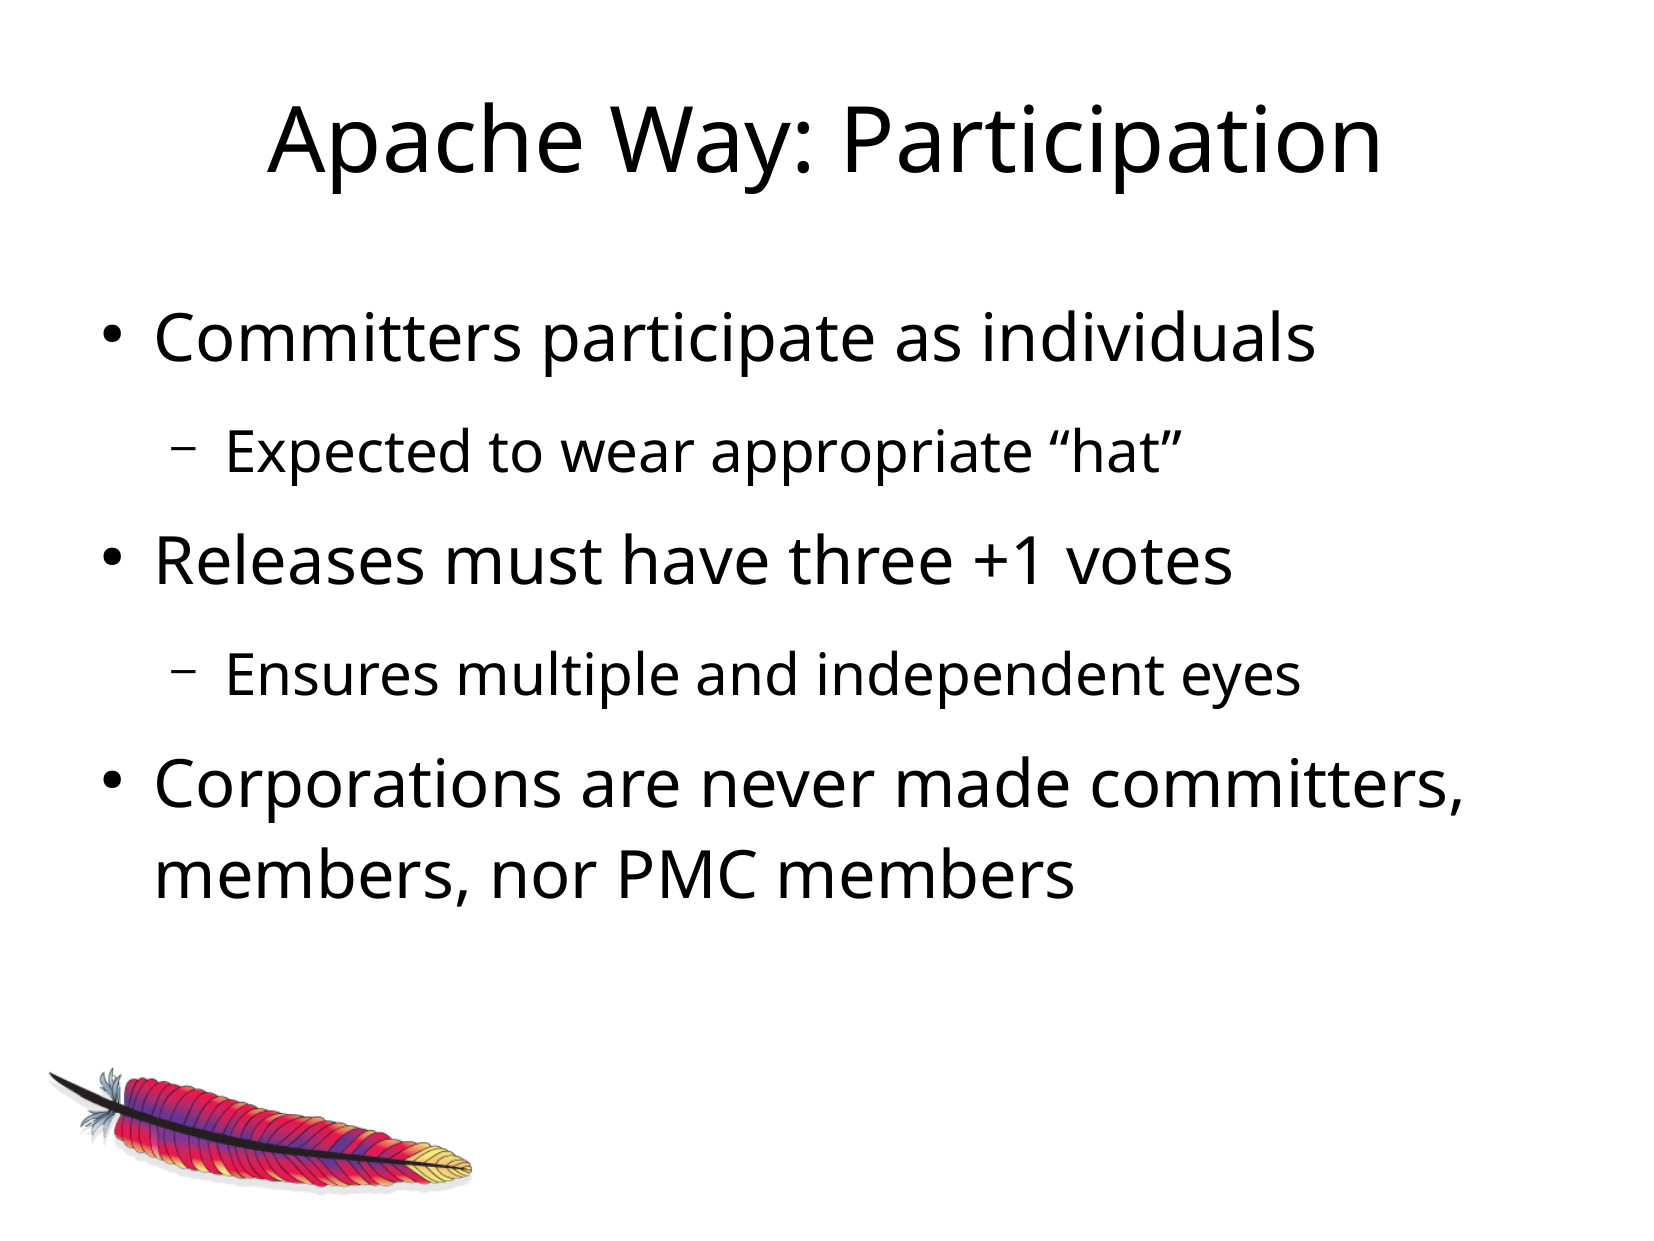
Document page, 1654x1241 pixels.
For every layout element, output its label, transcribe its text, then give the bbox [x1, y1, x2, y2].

title Apache Way: Participation [82, 49, 1571, 226]
picture [45, 1064, 477, 1200]
list Committers participate as individuals Expected to wear appropriate “hat” Releases must have three +1 votes Ensures multiple and independent eyes Corporations are never made committers, members, nor PMC members [82, 290, 1571, 1109]
